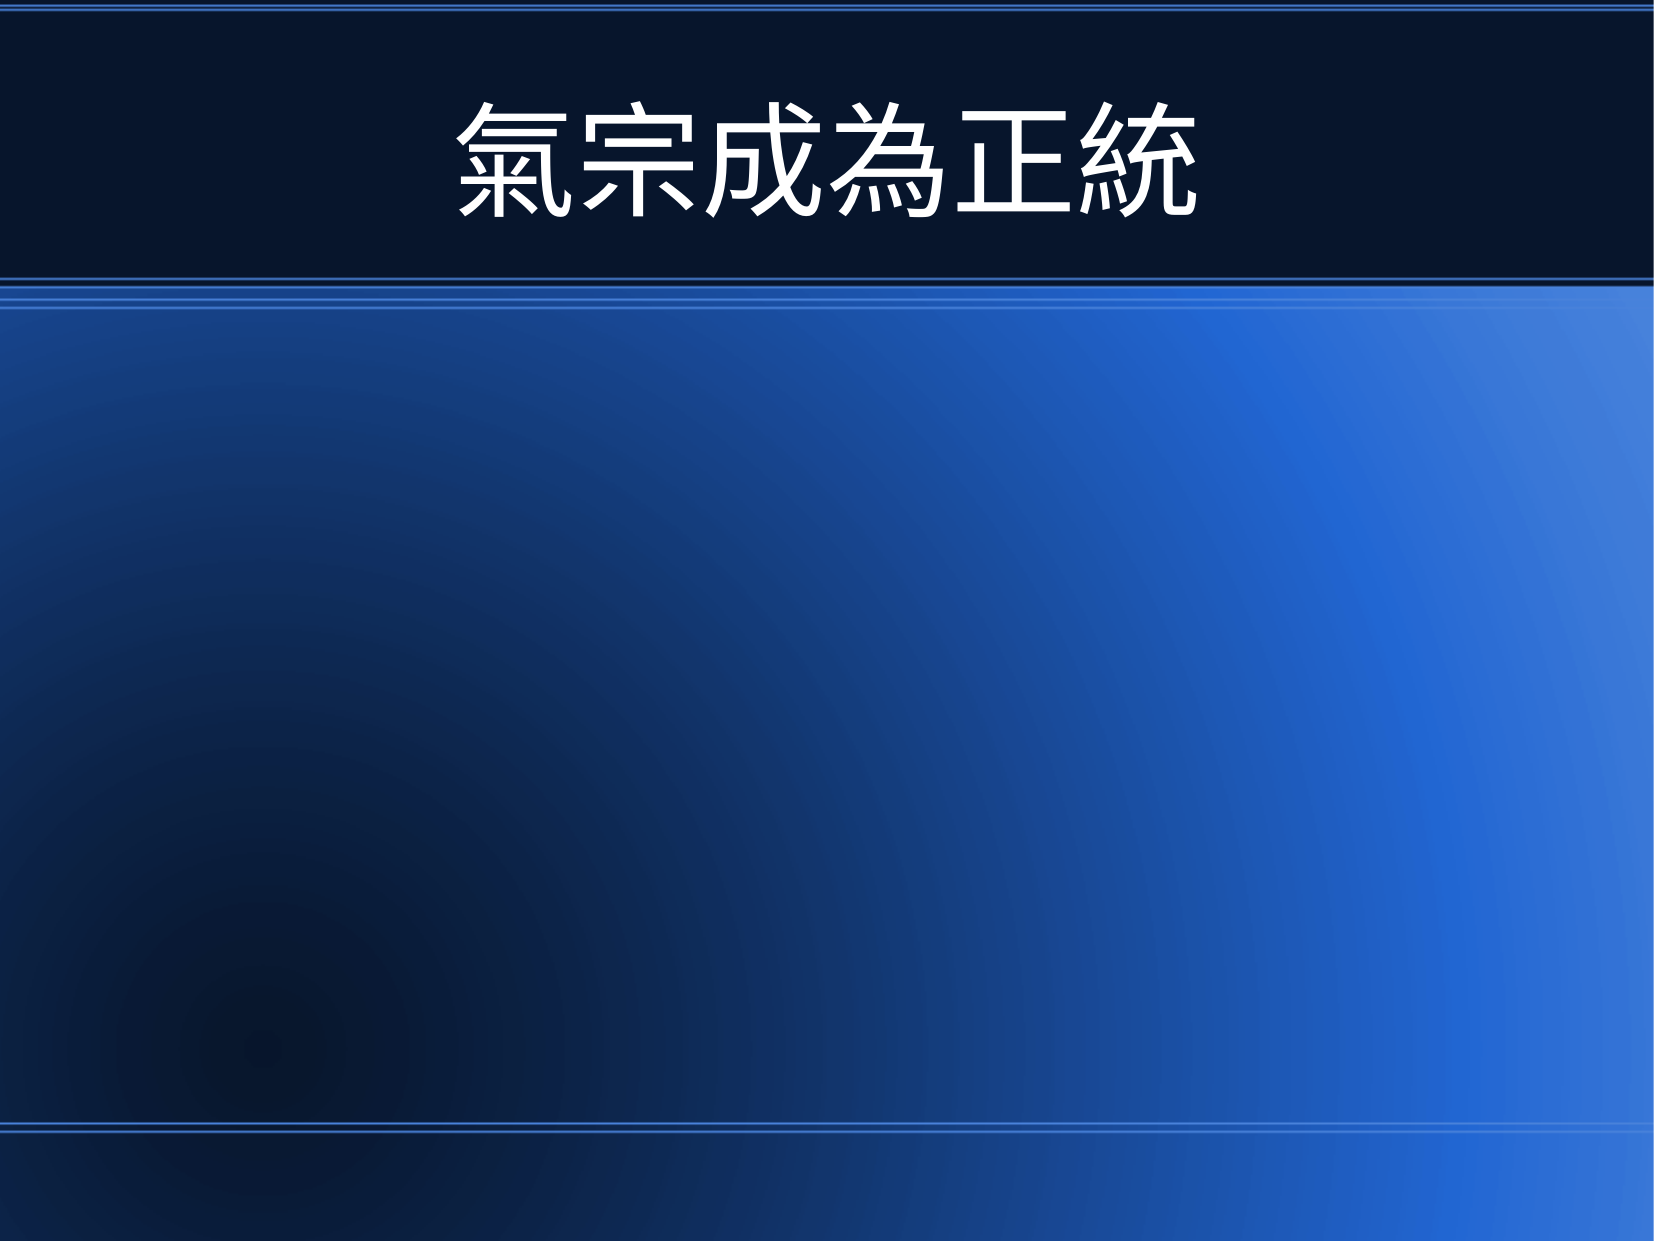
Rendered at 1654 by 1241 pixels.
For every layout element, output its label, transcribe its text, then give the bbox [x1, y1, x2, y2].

title 氣宗成為正統 [82, 49, 1571, 257]
picture [0, 0, 1654, 1241]
